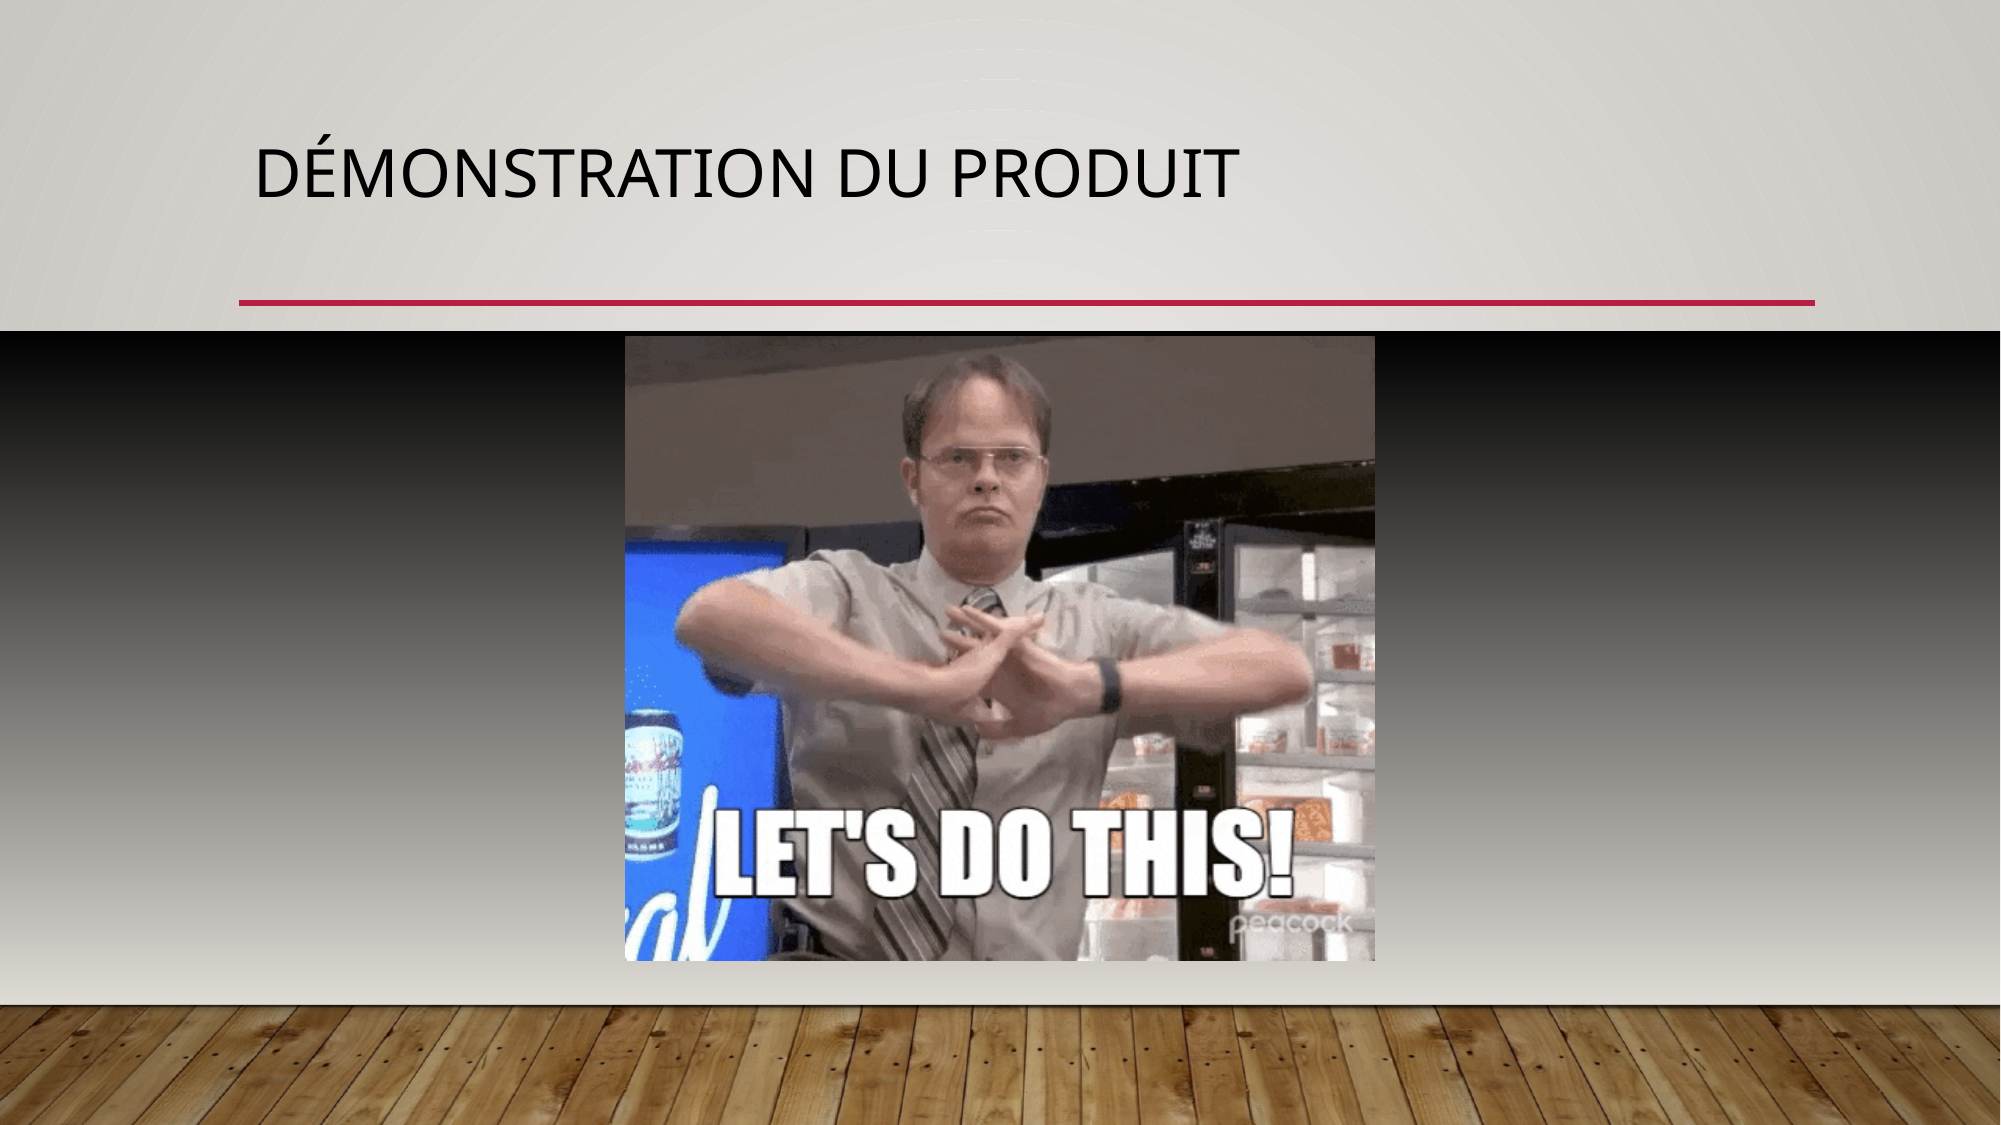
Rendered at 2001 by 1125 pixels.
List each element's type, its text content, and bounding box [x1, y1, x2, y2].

picture [625, 336, 1375, 961]
title Démonstration du produit [238, 131, 1814, 305]
